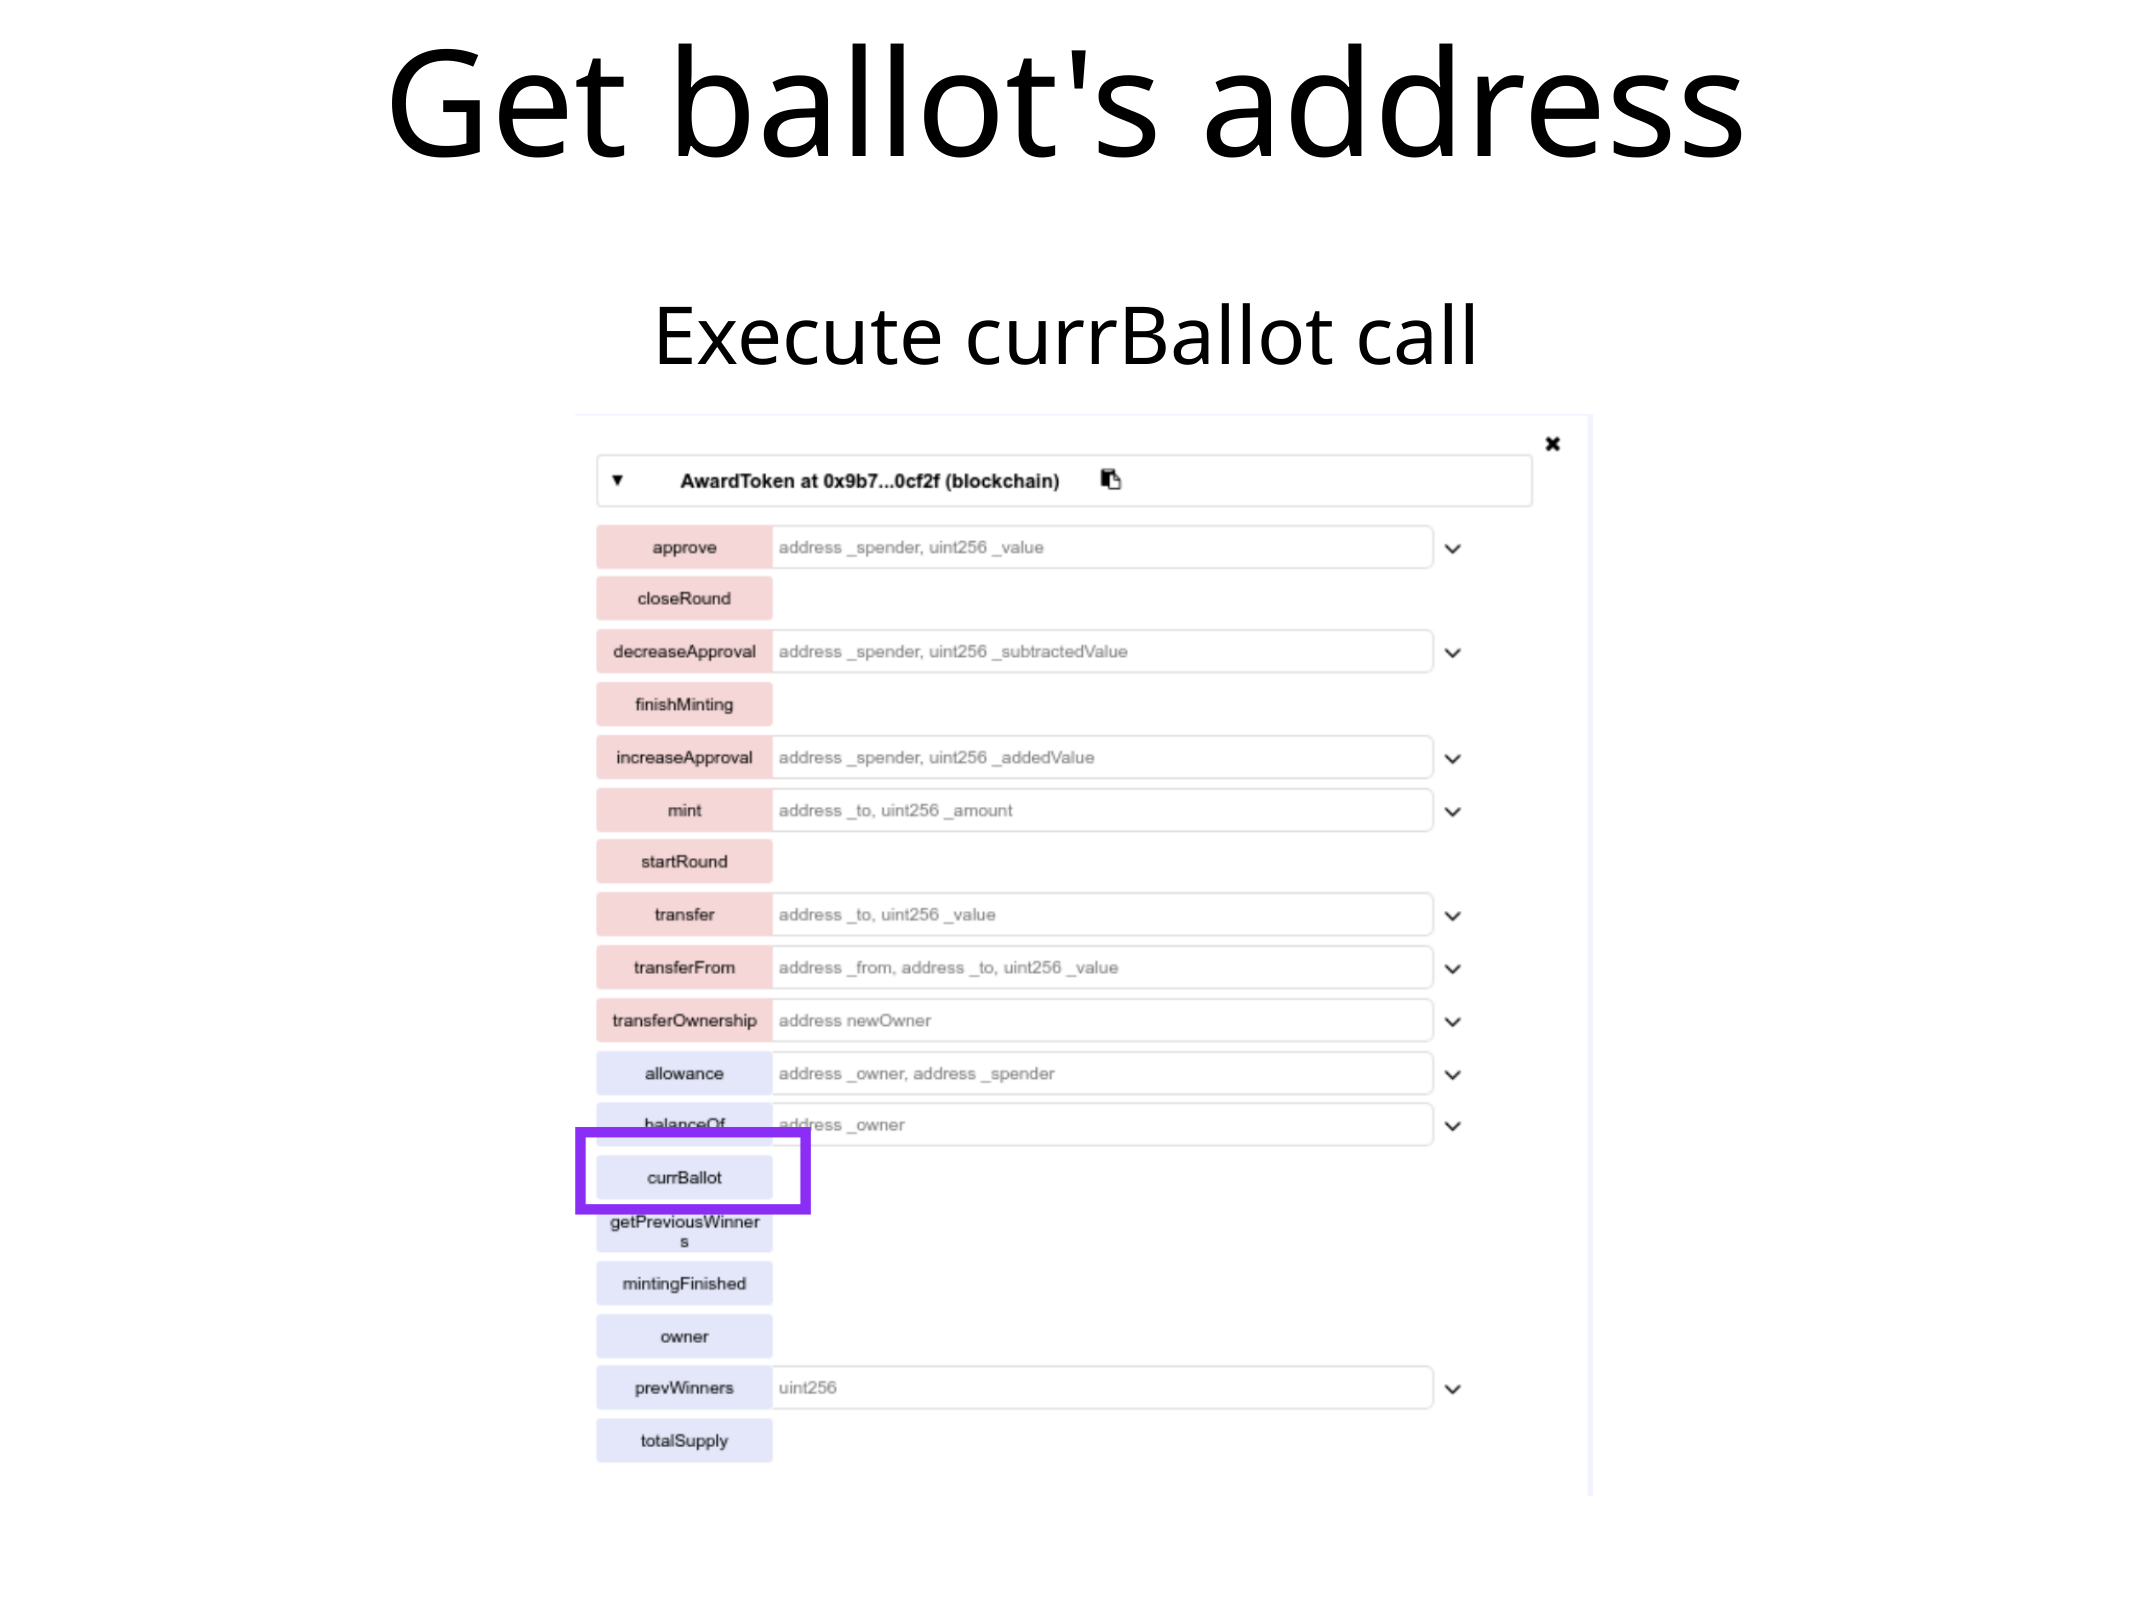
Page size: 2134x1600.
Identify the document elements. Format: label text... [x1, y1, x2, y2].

subtitle Execute currBallot call ( when dependencies.js is the active file ) [112, 277, 2021, 558]
title Get ballot's address [69, 1, 2064, 181]
picture [521, 414, 1641, 1544]
